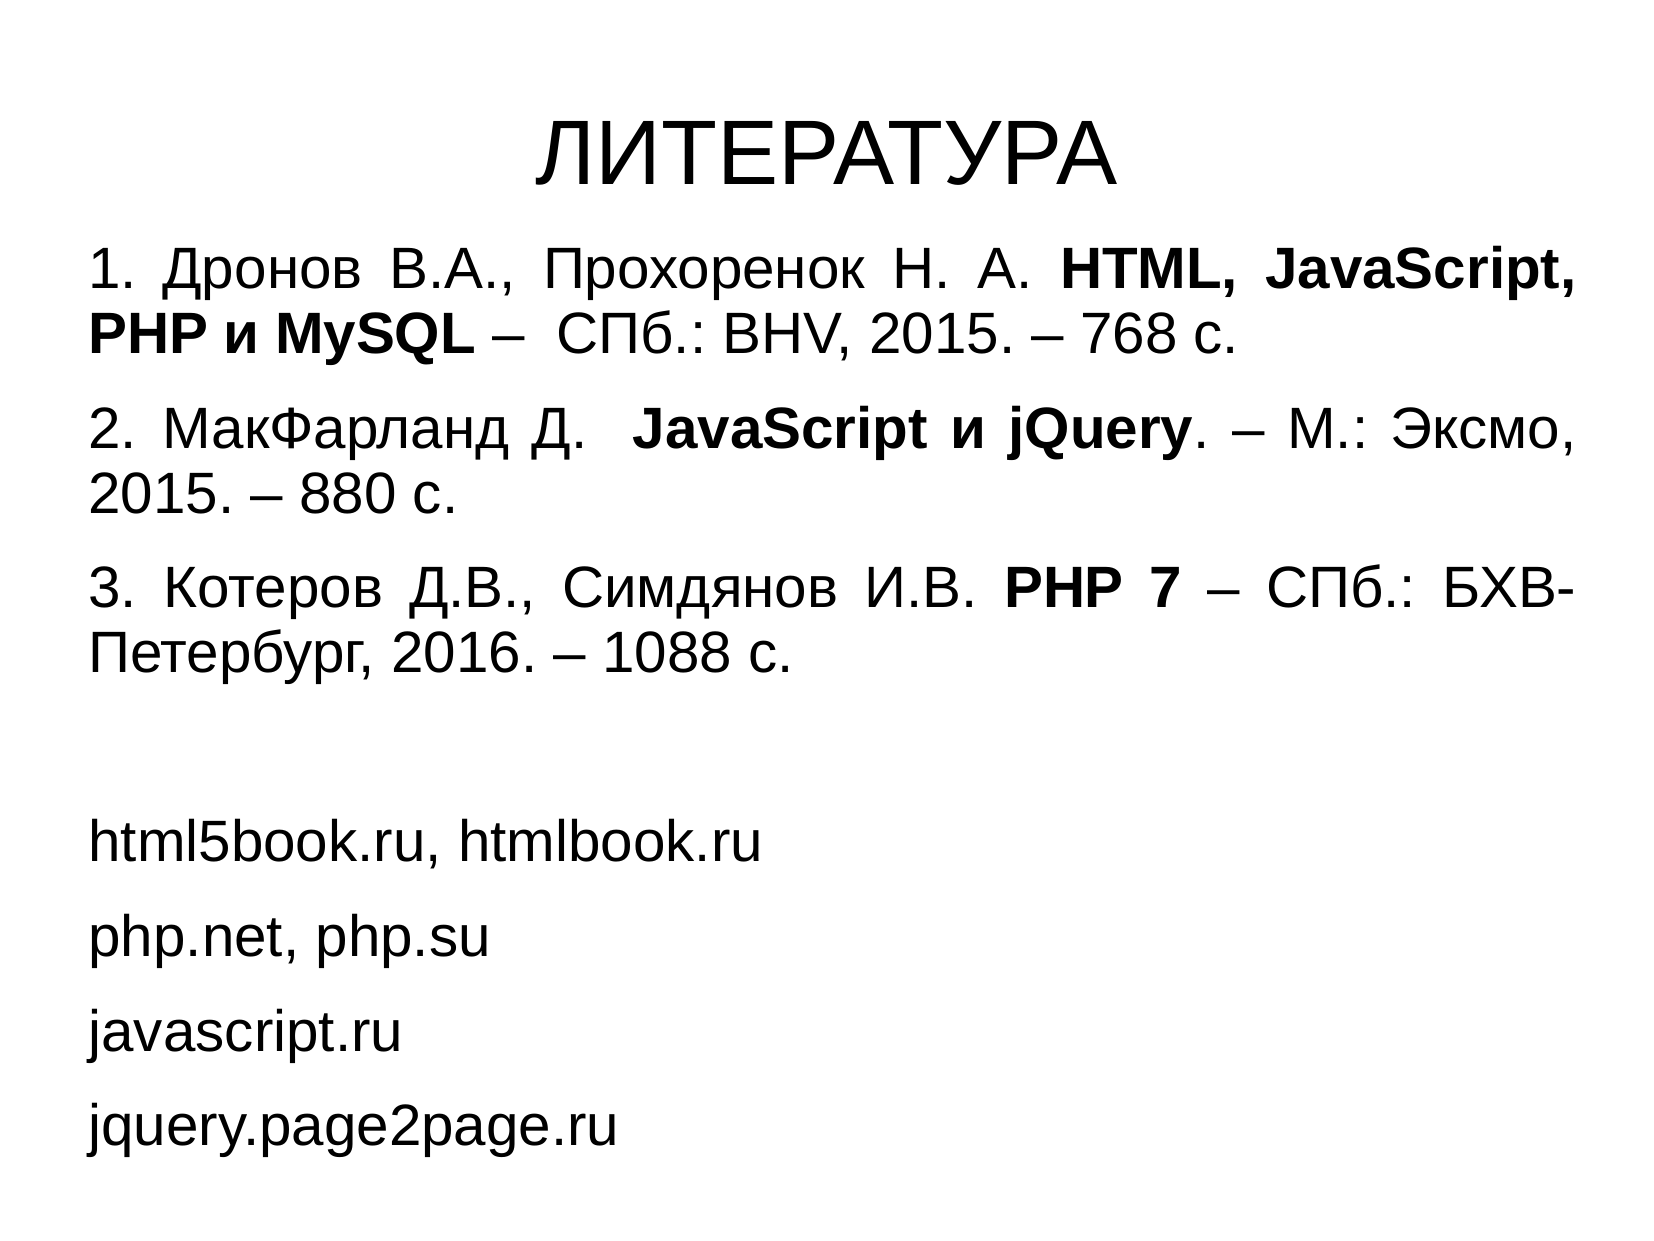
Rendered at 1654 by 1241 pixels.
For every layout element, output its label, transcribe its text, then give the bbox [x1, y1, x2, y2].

title ЛИТЕРАТУРА [82, 49, 1571, 257]
list 1. Дронов В.А., Прохоренок Н. А. HTML, JavaScript, PHP и MySQL – СПб.: BHV, 2015. – 768 с. 2. МакФарланд Д. JavaScript и jQuery. – М.: Эксмо, 2015. – 880 c. 3. Котеров Д.В., Симдянов И.В. PHP 7 – СПб.: БХВ-Петербург, 2016. – 1088 с. html5book.ru, htmlbook.ru php.net, php.su javascript.ru jquery.page2page.ru [88, 236, 1577, 1163]
